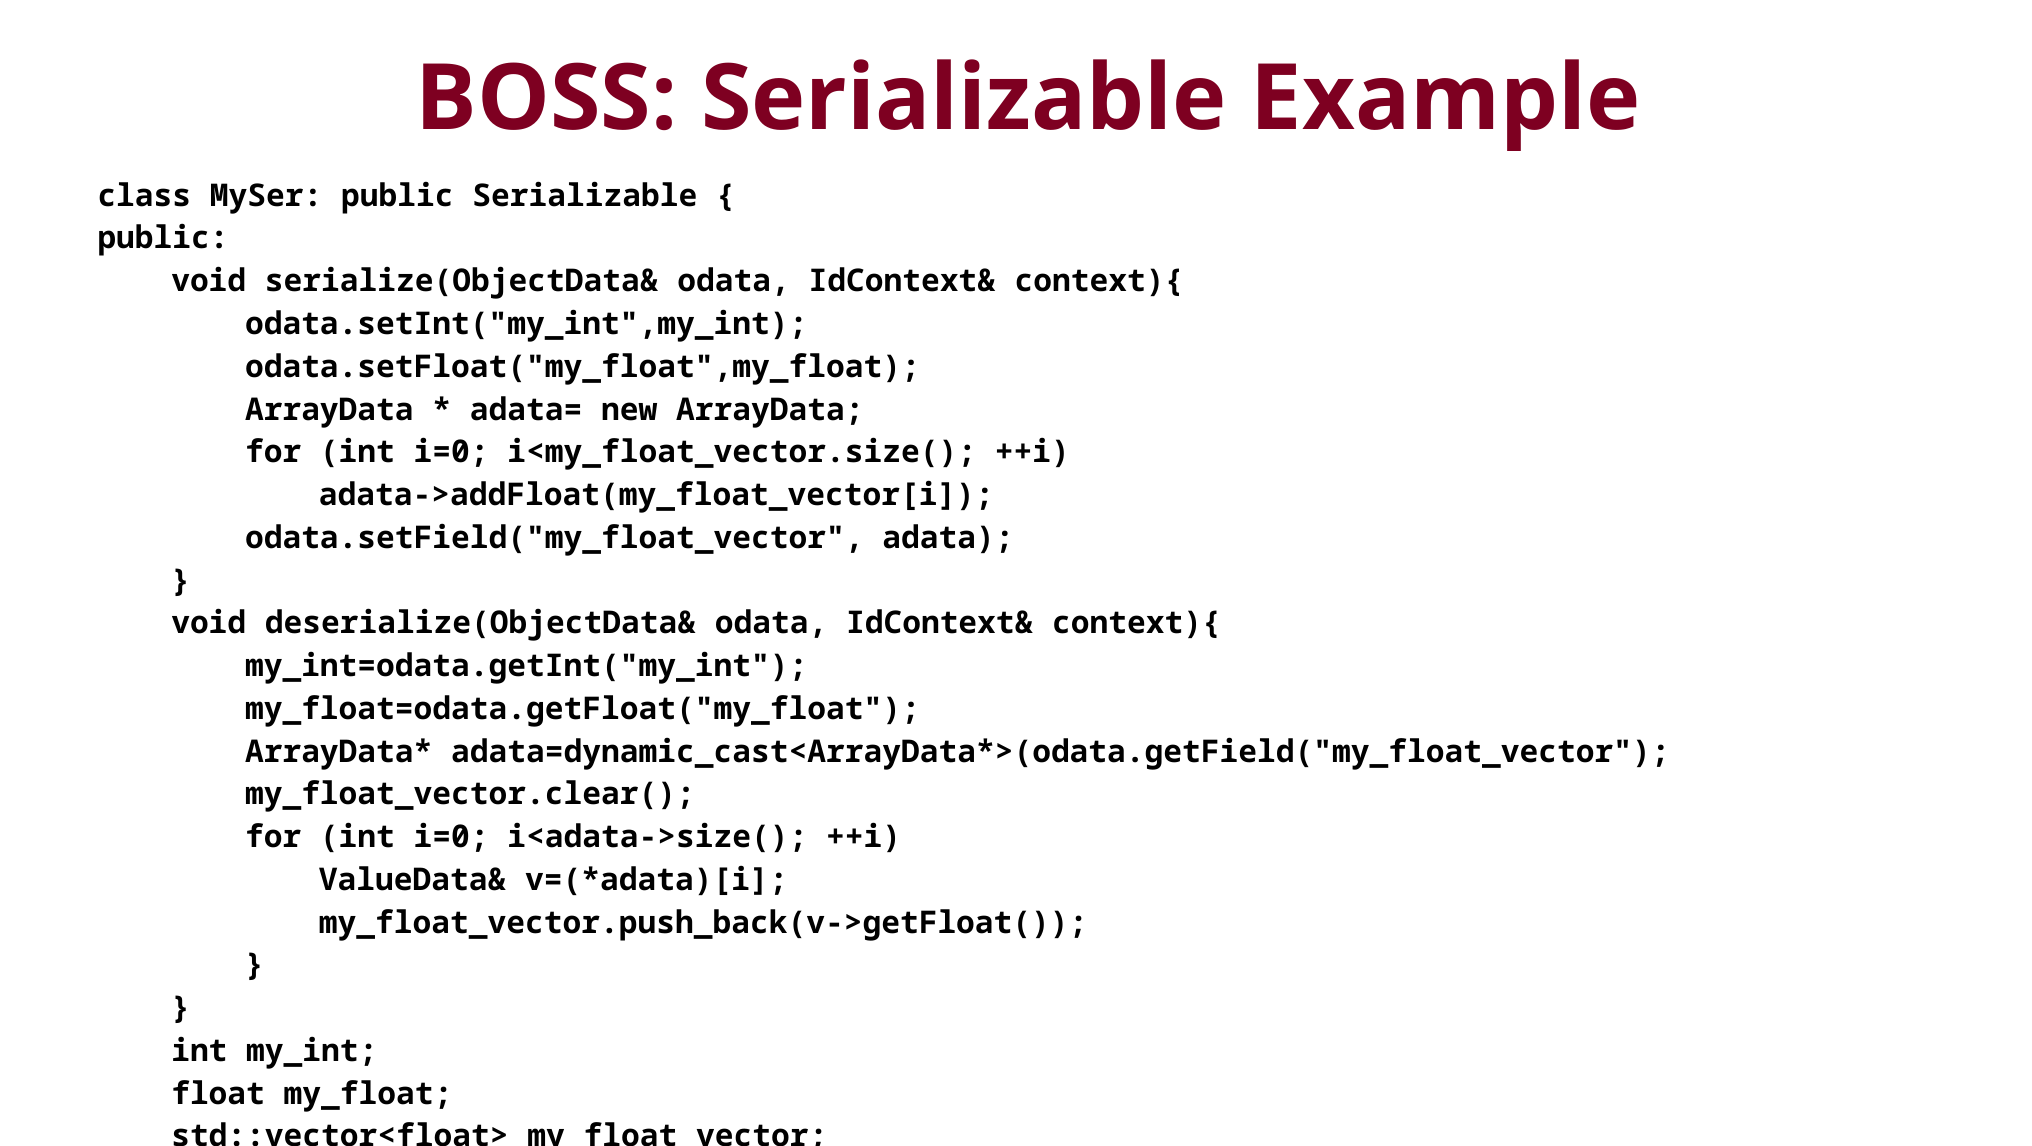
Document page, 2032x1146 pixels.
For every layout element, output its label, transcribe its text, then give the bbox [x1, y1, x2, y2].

title BOSS: Serializable Example [37, 10, 2020, 178]
text_box class MySer: public Serializable { public: void serialize(ObjectData& odata, IdContext& context){ odata.setInt("my_int",my_int); odata.setFloat("my_float",my_float); ArrayData * adata= new ArrayData; for (int i=0; i<my_float_vector.size(); ++i) adata->addFloat(my_float_vector[i]); odata.setField("my_float_vector", adata); } void deserialize(ObjectData& odata, IdContext& context){ my_int=odata.getInt("my_int"); my_float=odata.getFloat("my_float"); ArrayData* adata=dynamic_cast<ArrayData*>(odata.getField("my_float_vector"); my_float_vector.clear(); for (int i=0; i<adata->size(); ++i) ValueData& v=(*adata)[i]; my_float_vector.push_back(v->getFloat()); } } int my_int; float my_float; std::vector<float> my_float_vector; }; [82, 165, 2032, 1075]
